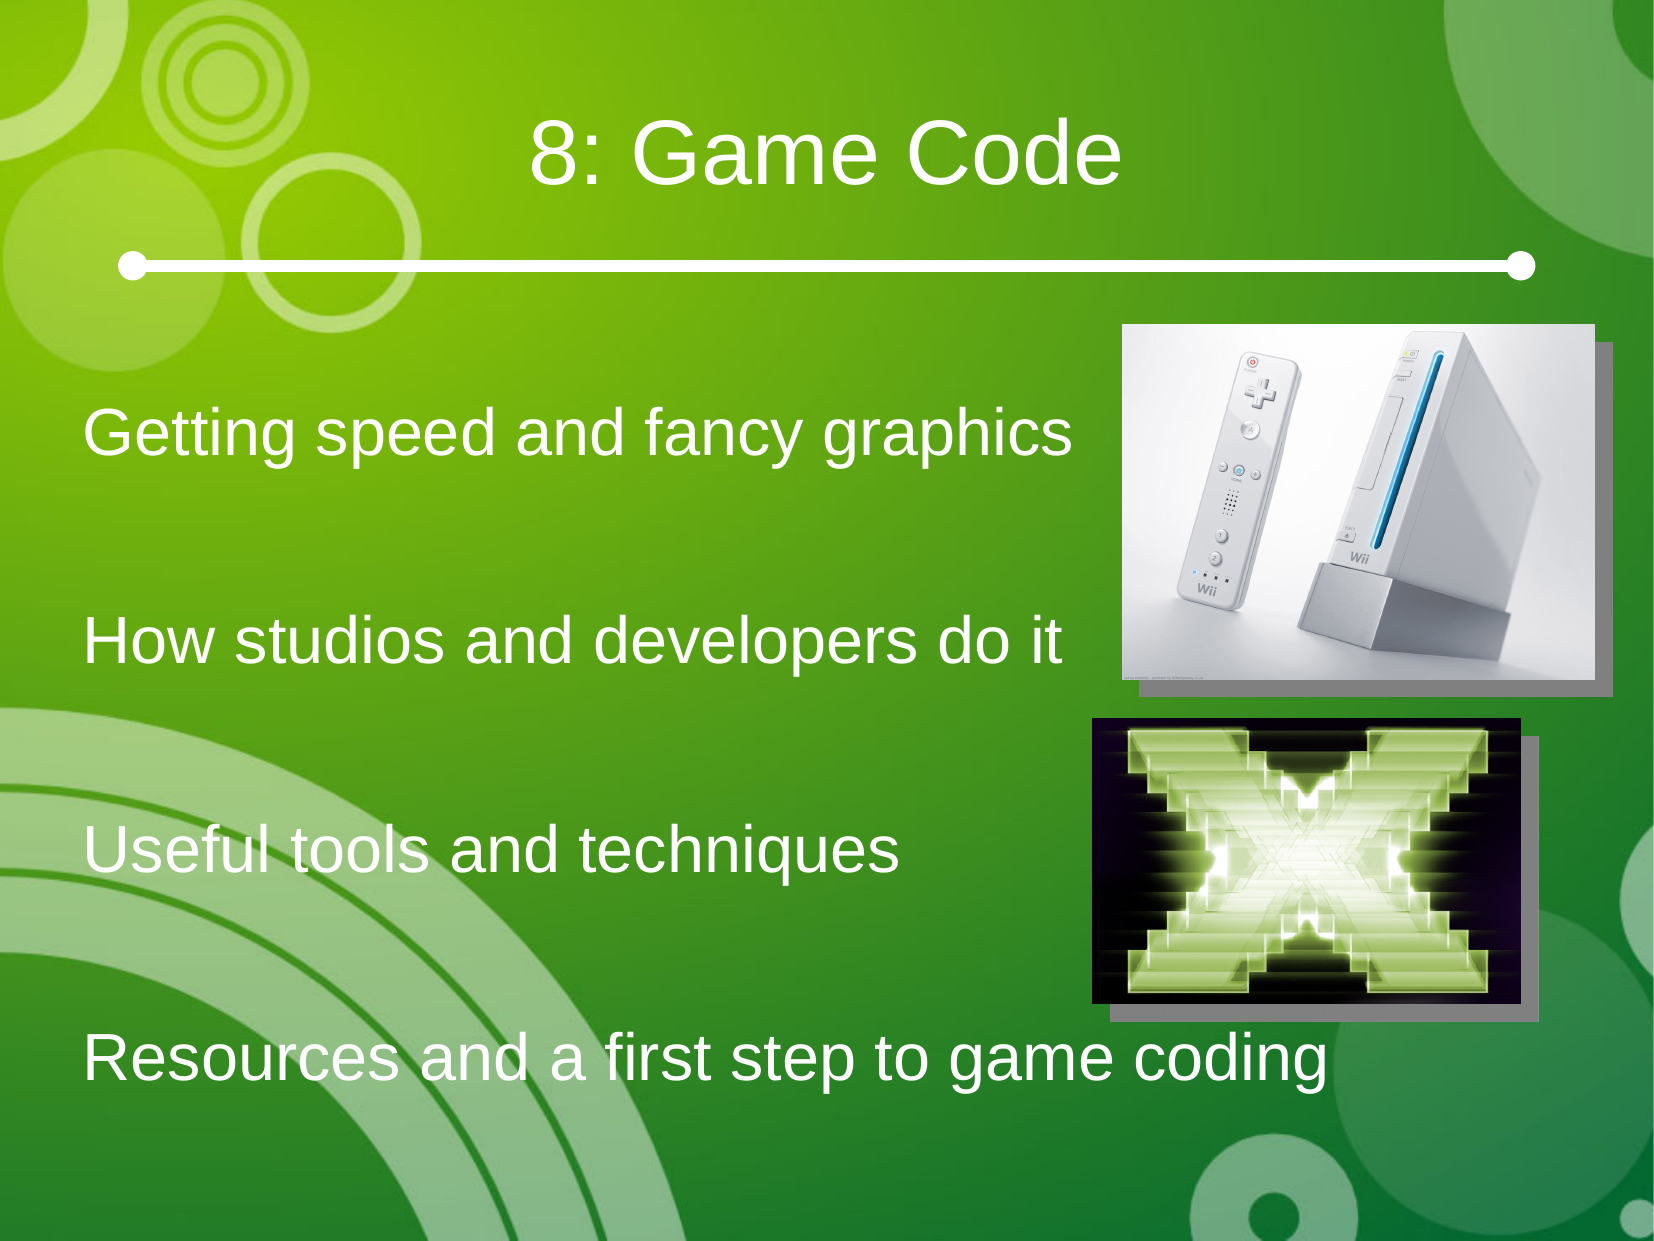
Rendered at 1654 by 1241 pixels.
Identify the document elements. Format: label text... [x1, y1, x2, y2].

title 8: Game Code [82, 56, 1571, 250]
list Getting speed and fancy graphics How studios and developers do it Useful tools and techniques Resources and a first step to game coding [82, 290, 1571, 1094]
picture [0, 0, 1654, 1241]
